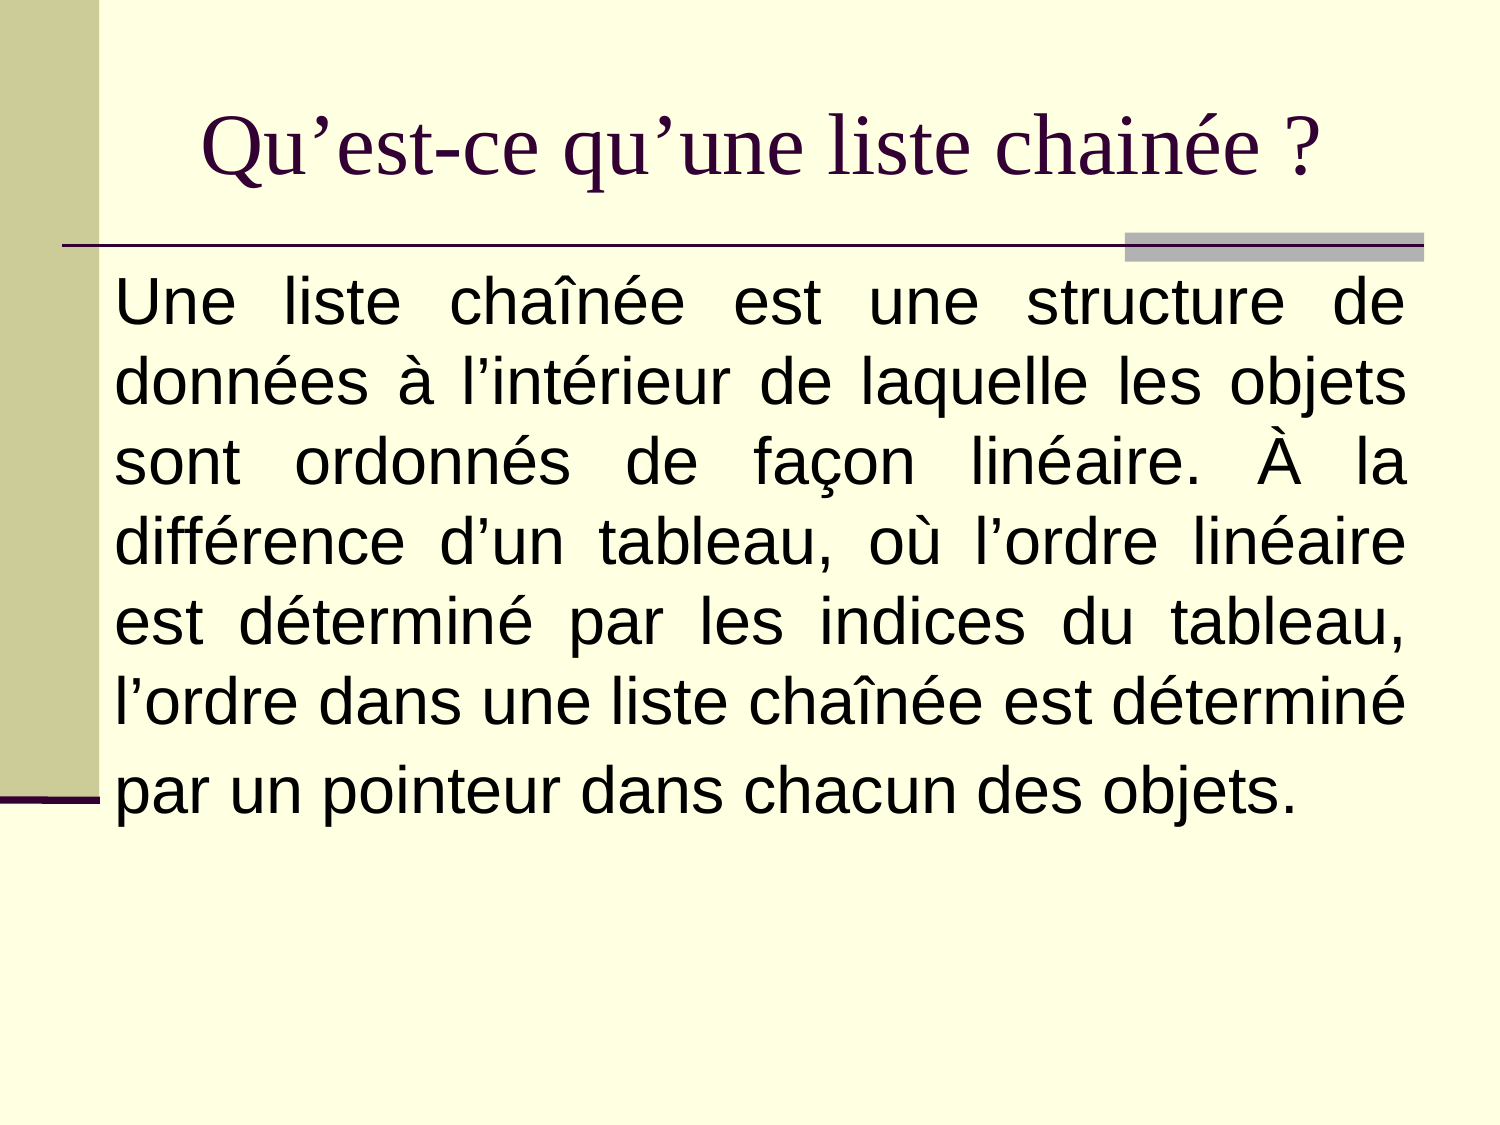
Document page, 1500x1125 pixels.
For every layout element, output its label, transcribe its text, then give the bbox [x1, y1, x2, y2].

list Une liste chaînée est une structure de données à l’intérieur de laquelle les objets sont ordonnés de façon linéaire. À la différence d’un tableau, où l’ordre linéaire est déterminé par les indices du tableau, l’ordre dans une liste chaînée est déterminé par un pointeur dans chacun des objets. [99, 249, 1423, 988]
title Qu’est-ce qu’une liste chainée ? [100, 45, 1424, 234]
